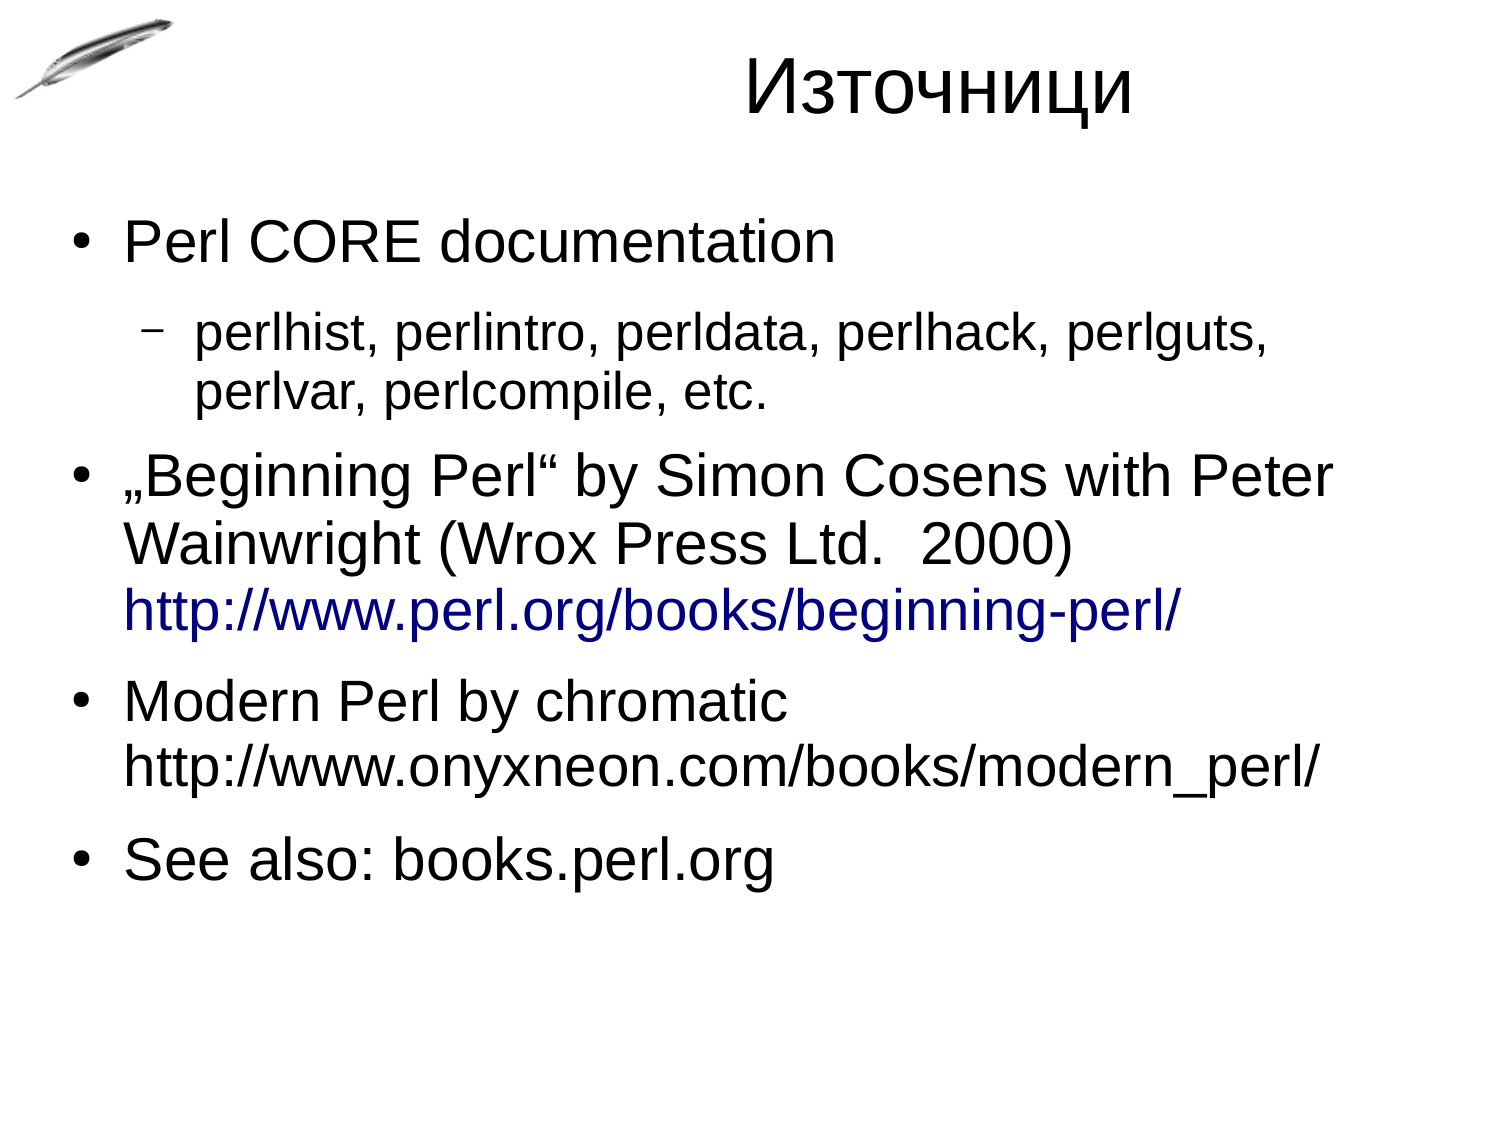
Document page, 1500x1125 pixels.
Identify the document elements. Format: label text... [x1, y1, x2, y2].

title Източници [419, 0, 1459, 176]
list Perl CORE documentation perlhist, perlintro, perldata, perlhack, perlguts, perlvar, perlcompile, etc. „Beginning Perl“ by Simon Cosens with Peter Wainwright (Wrox Press Ltd. 2000) http://www.perl.org/books/beginning-perl/ Modern Perl by chromatic http://www.onyxneon.com/books/modern_perl/ See also: books.perl.org [53, 207, 1447, 1084]
picture [11, 17, 179, 101]
